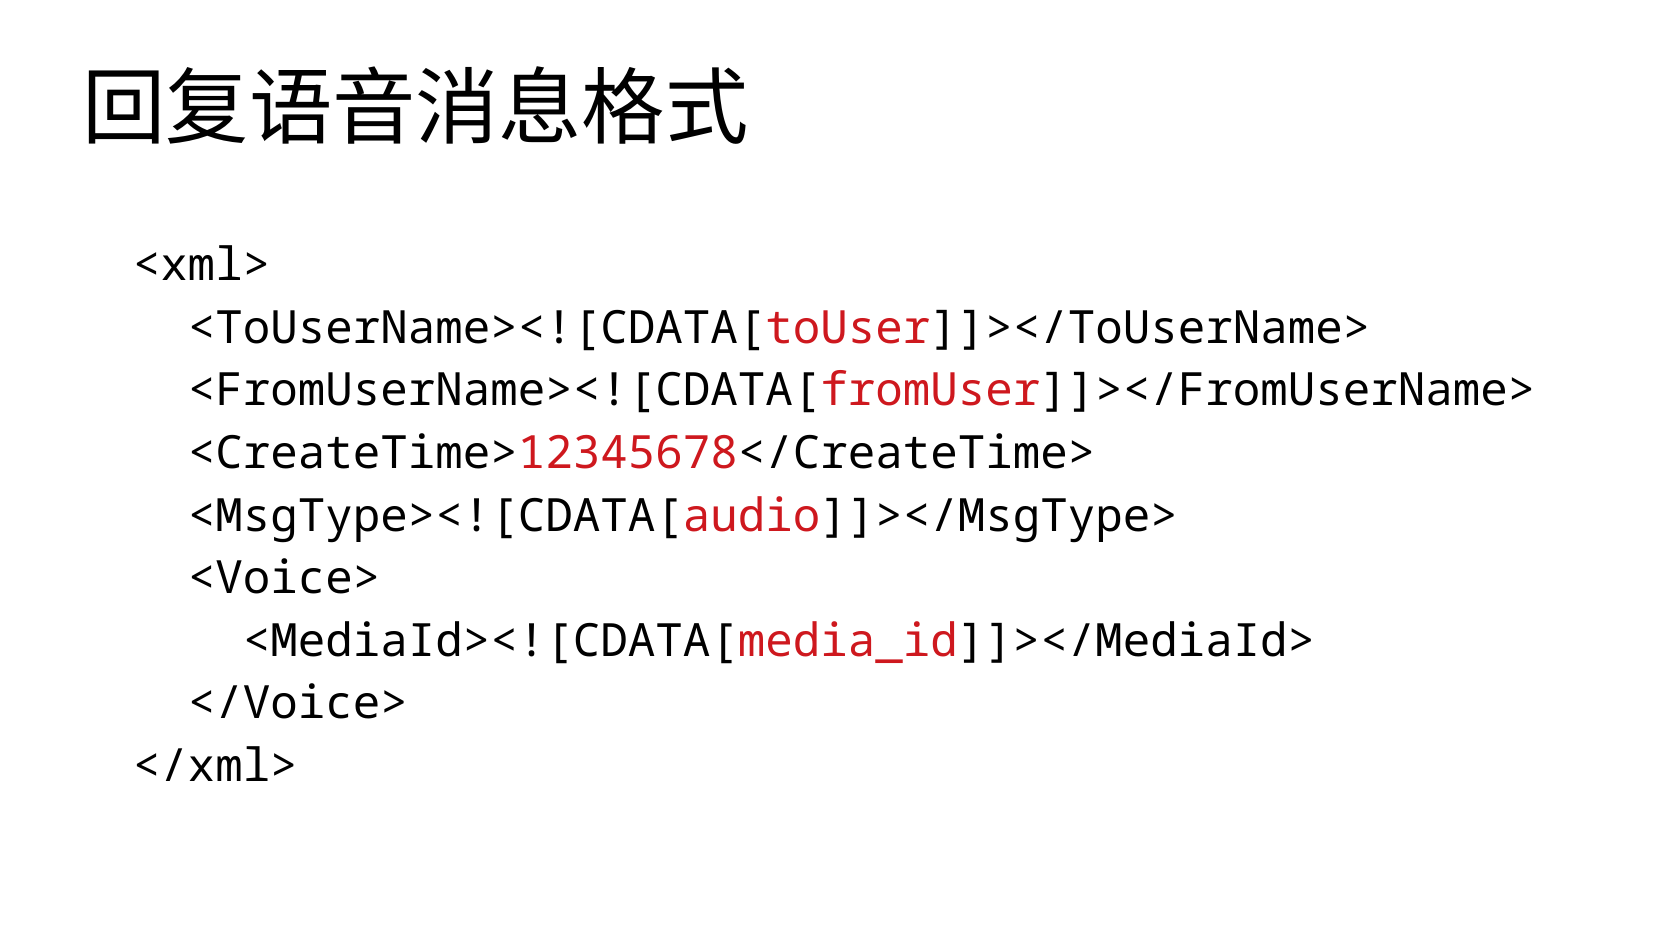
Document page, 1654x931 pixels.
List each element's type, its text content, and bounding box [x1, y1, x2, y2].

title 回复语音消息格式 [82, 37, 1571, 166]
text_box <xml> <ToUserName><![CDATA[toUser]]></ToUserName> <FromUserName><![CDATA[fromUser]]></FromUserName> <CreateTime>12345678</CreateTime> <MsgType><![CDATA[audio]]></MsgType> <Voice> <MediaId><![CDATA[media_id]]></MediaId> </Voice> </xml> [118, 224, 1619, 745]
